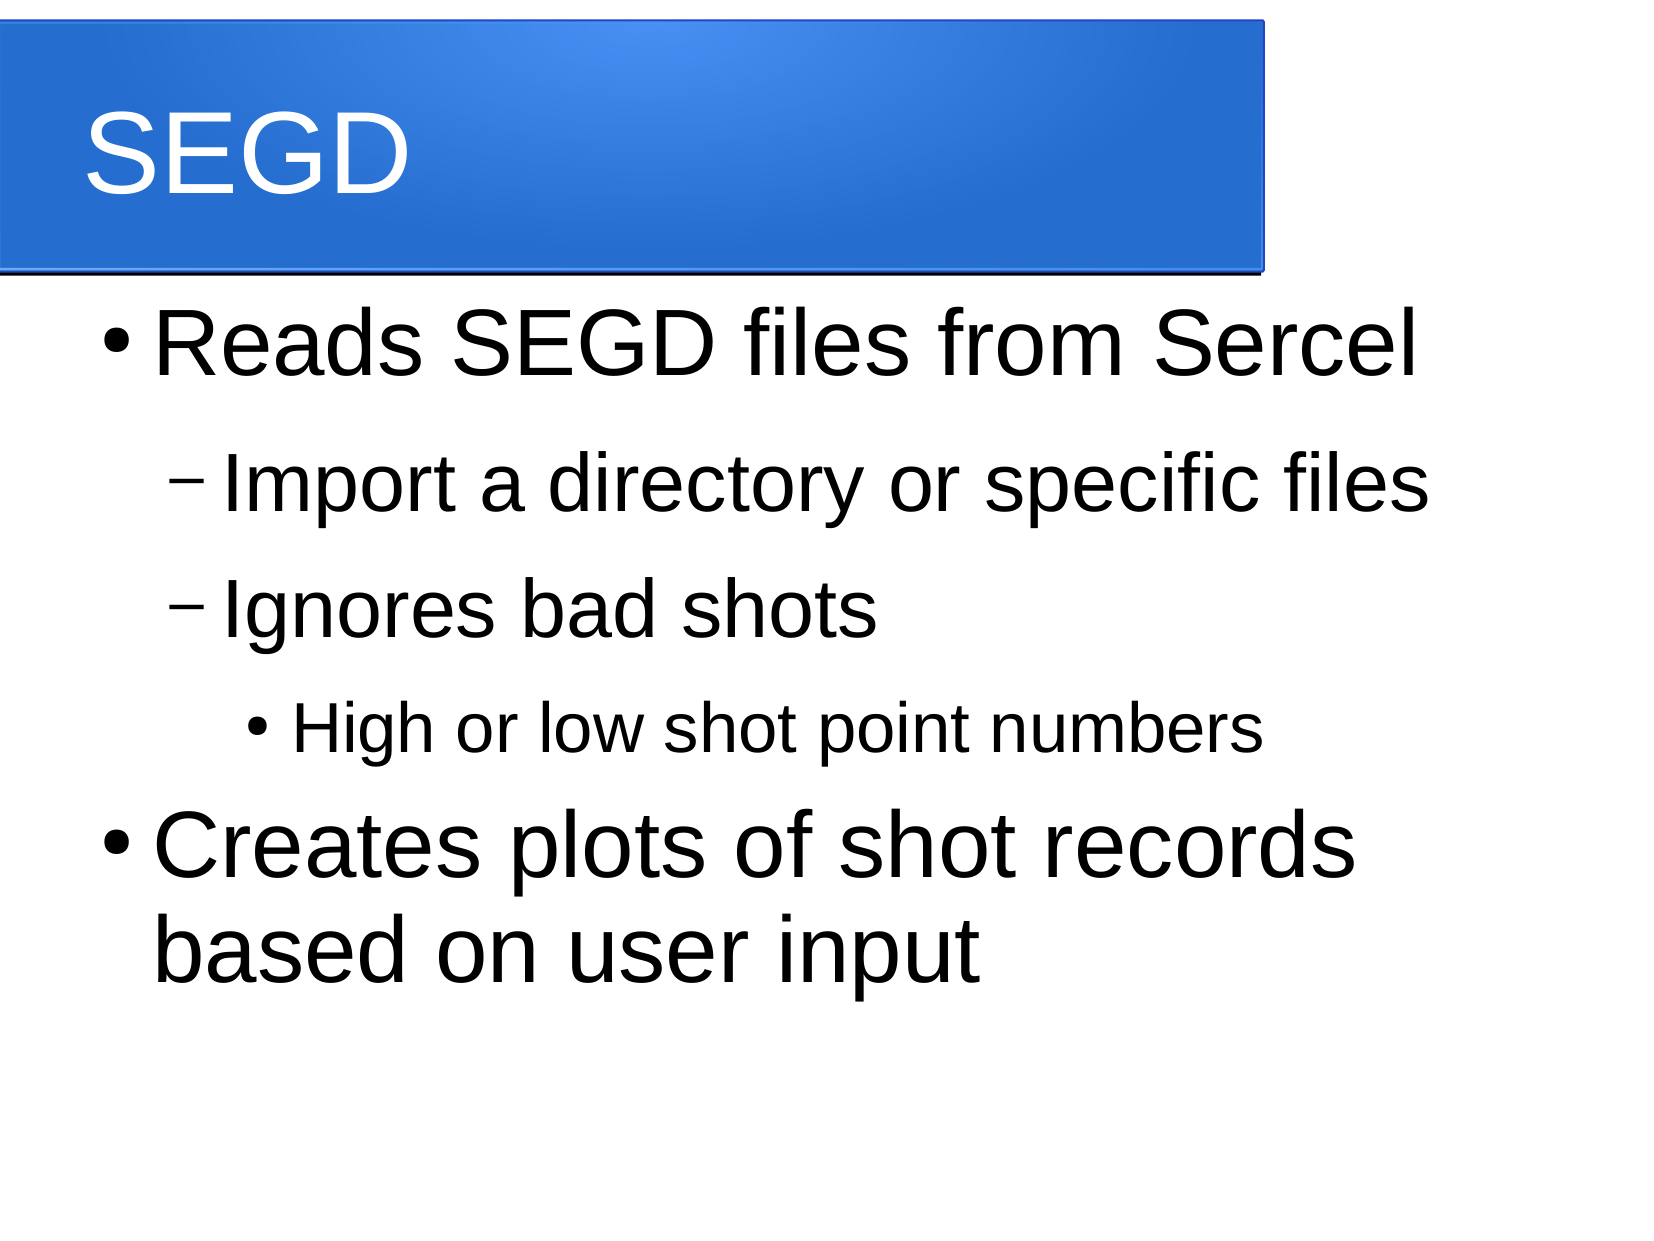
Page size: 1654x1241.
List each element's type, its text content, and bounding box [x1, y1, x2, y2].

title SEGD [82, 49, 1250, 257]
list Reads SEGD files from Sercel Import a directory or specific files Ignores bad shots High or low shot point numbers Creates plots of shot records based on user input [82, 290, 1538, 1010]
